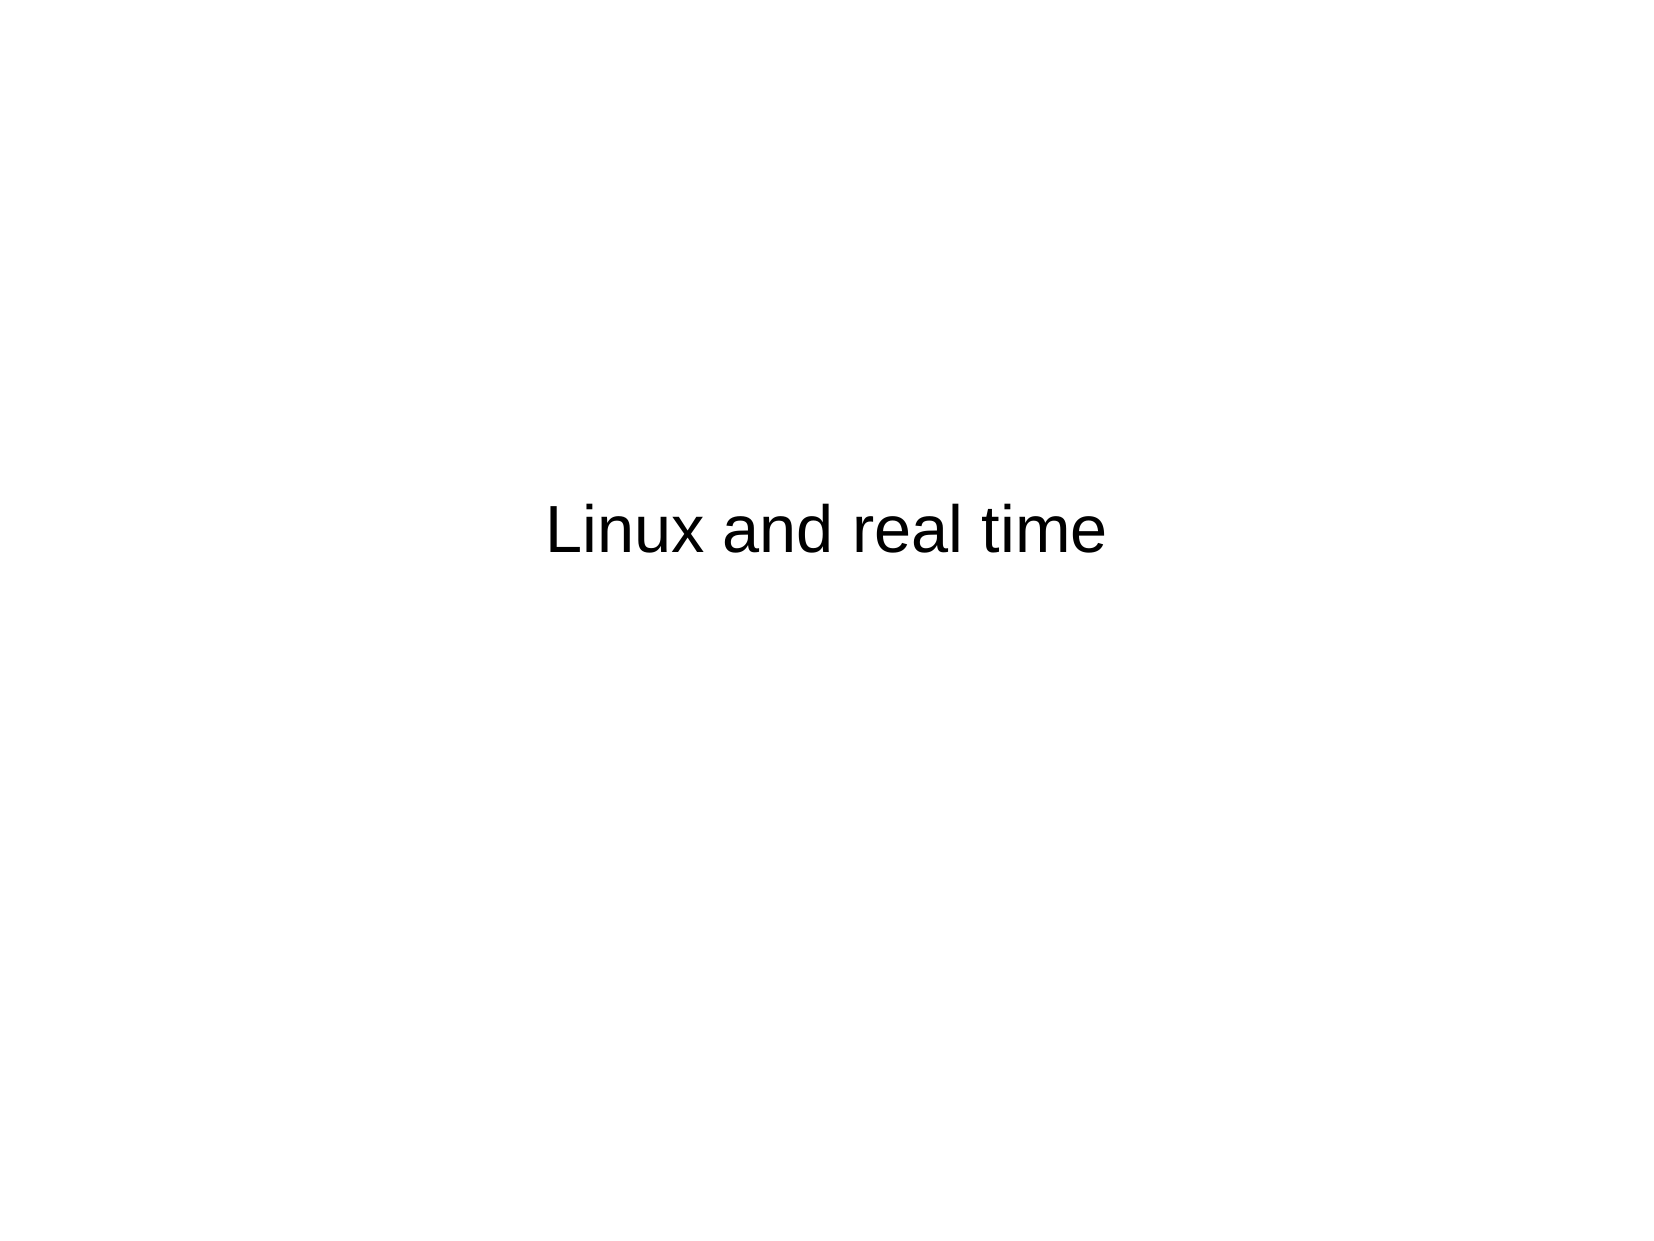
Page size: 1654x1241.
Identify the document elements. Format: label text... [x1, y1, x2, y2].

subtitle Linux and real time [82, 49, 1571, 1010]
